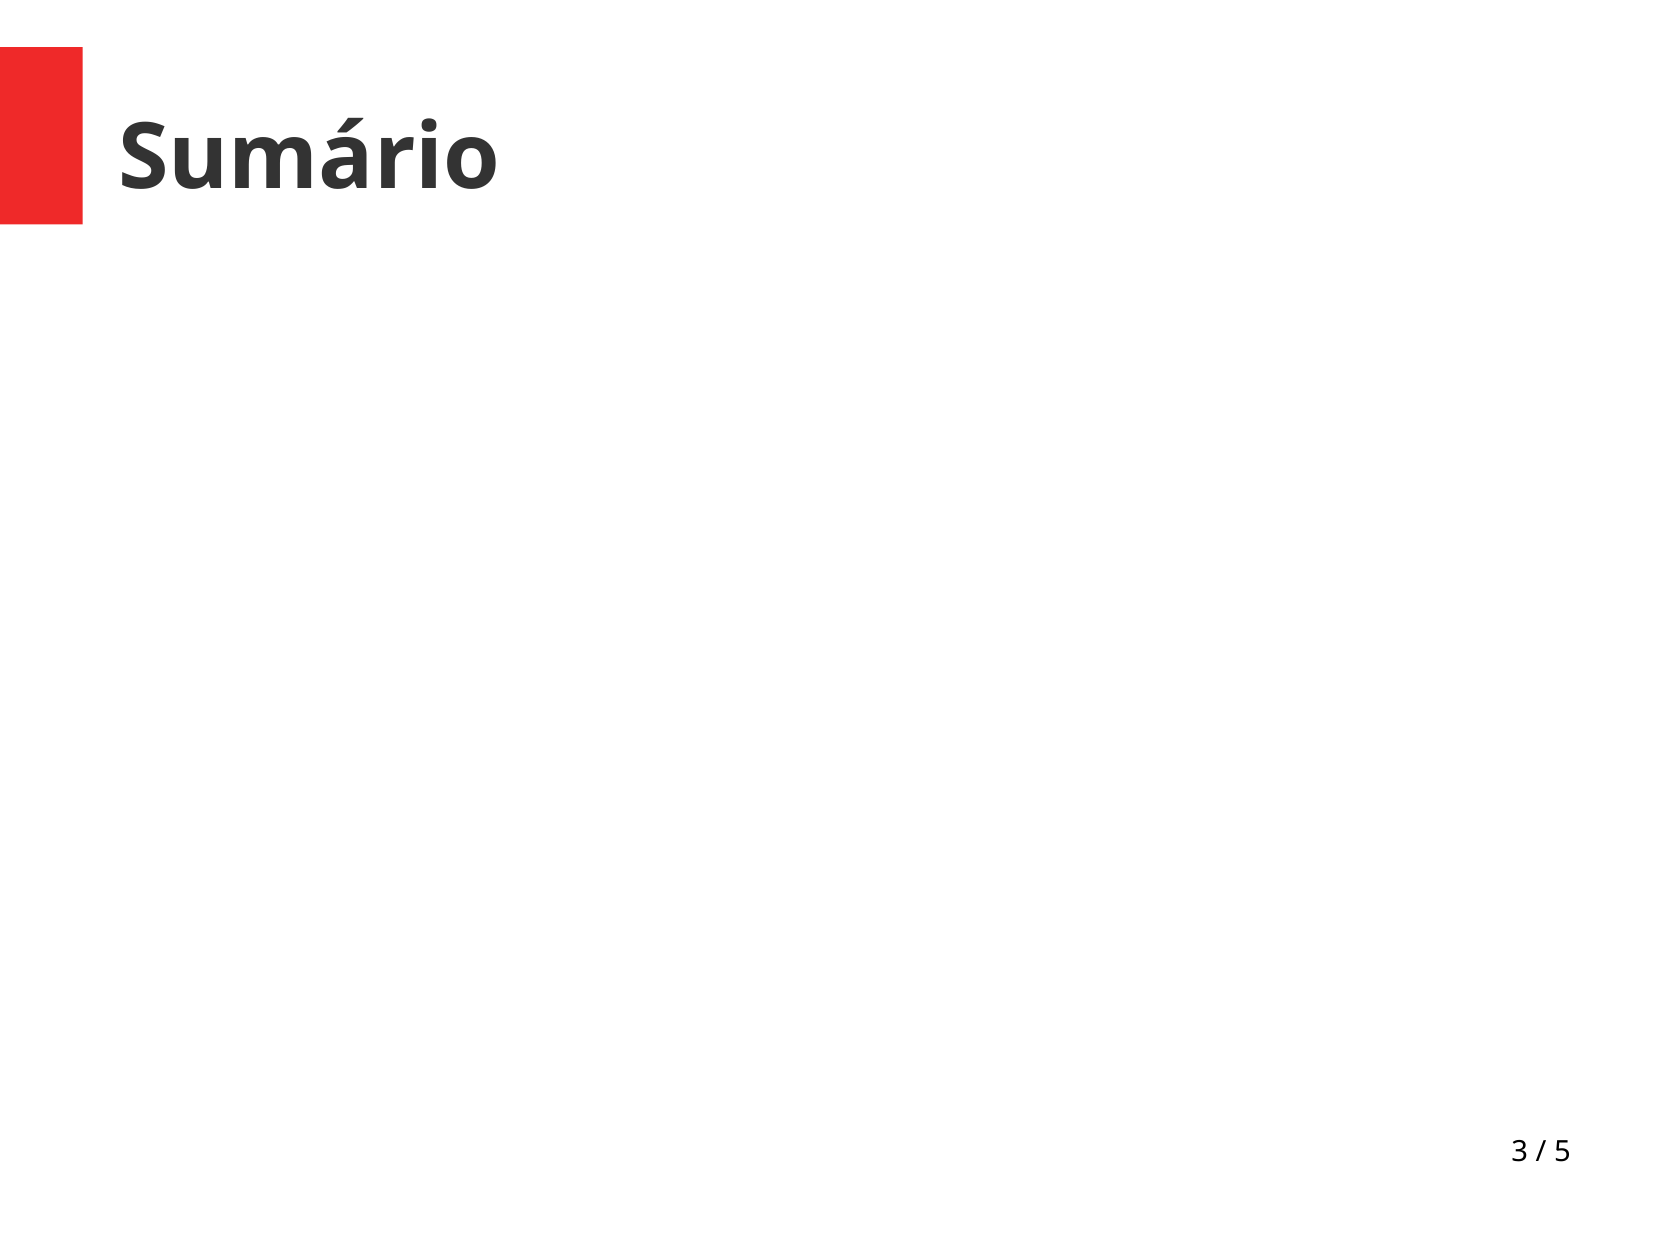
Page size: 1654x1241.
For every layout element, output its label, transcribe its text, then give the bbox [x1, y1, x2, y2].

title Sumário [118, 49, 1571, 257]
